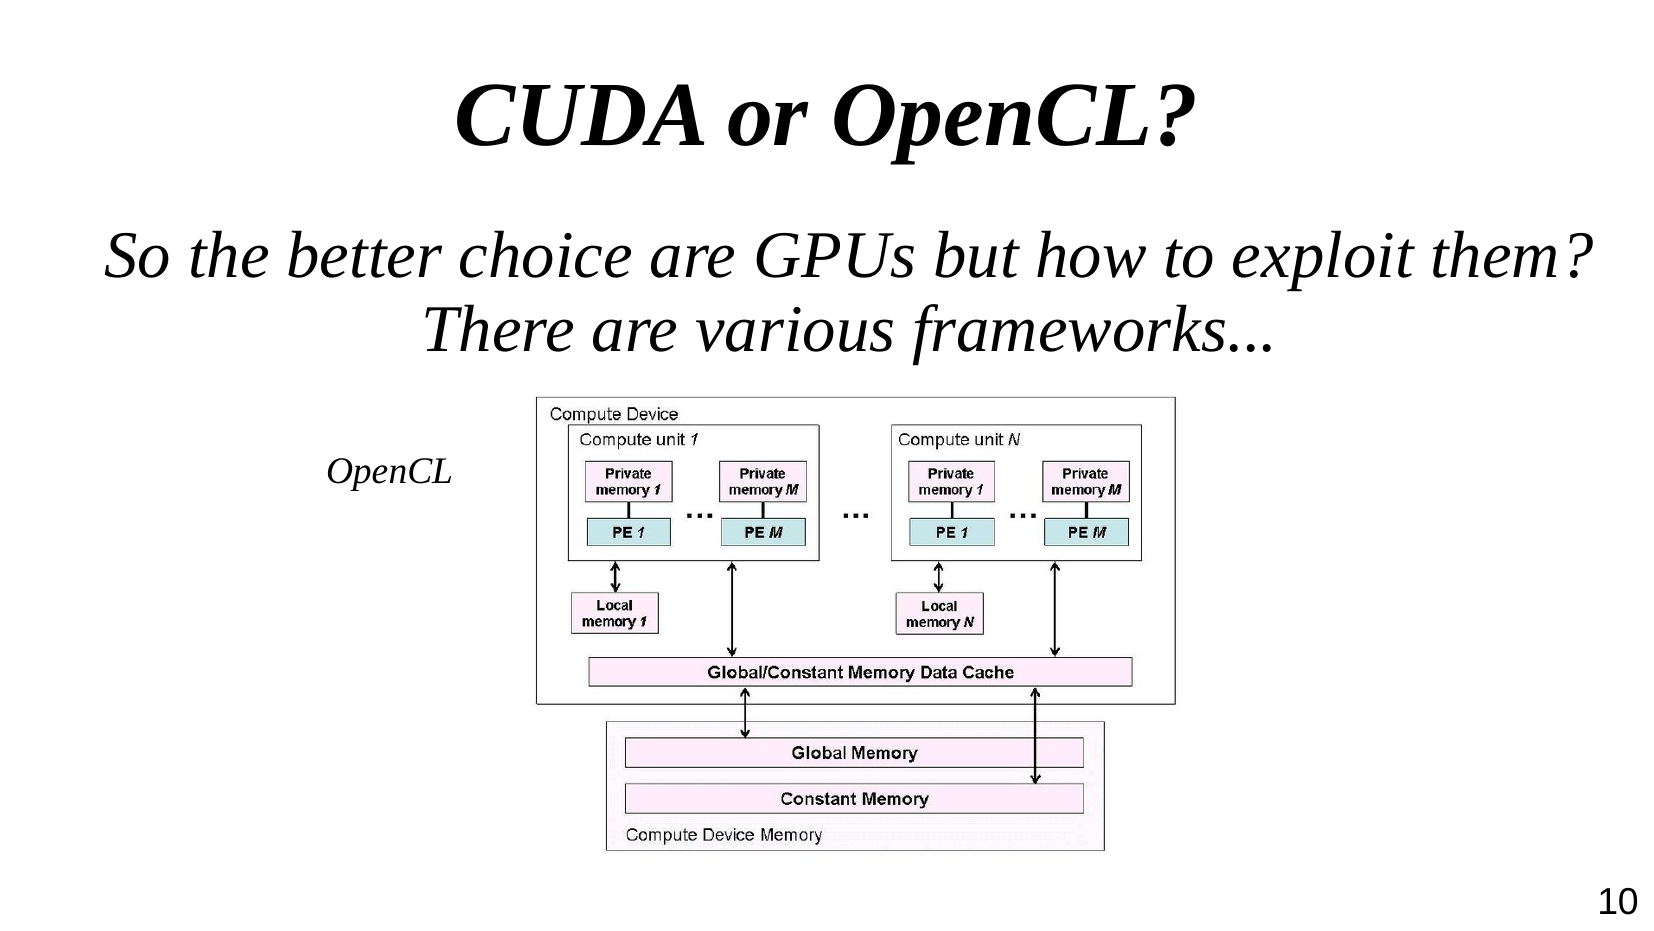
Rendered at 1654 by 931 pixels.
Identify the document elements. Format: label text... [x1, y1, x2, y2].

picture [510, 383, 1211, 874]
text_box 10 [1026, 860, 1654, 931]
text_box OpenCL [311, 442, 468, 500]
title CUDA or OpenCL? [82, 37, 1571, 193]
list So the better choice are GPUs but how to exploit them? There are various frameworks... [29, 217, 1601, 384]
